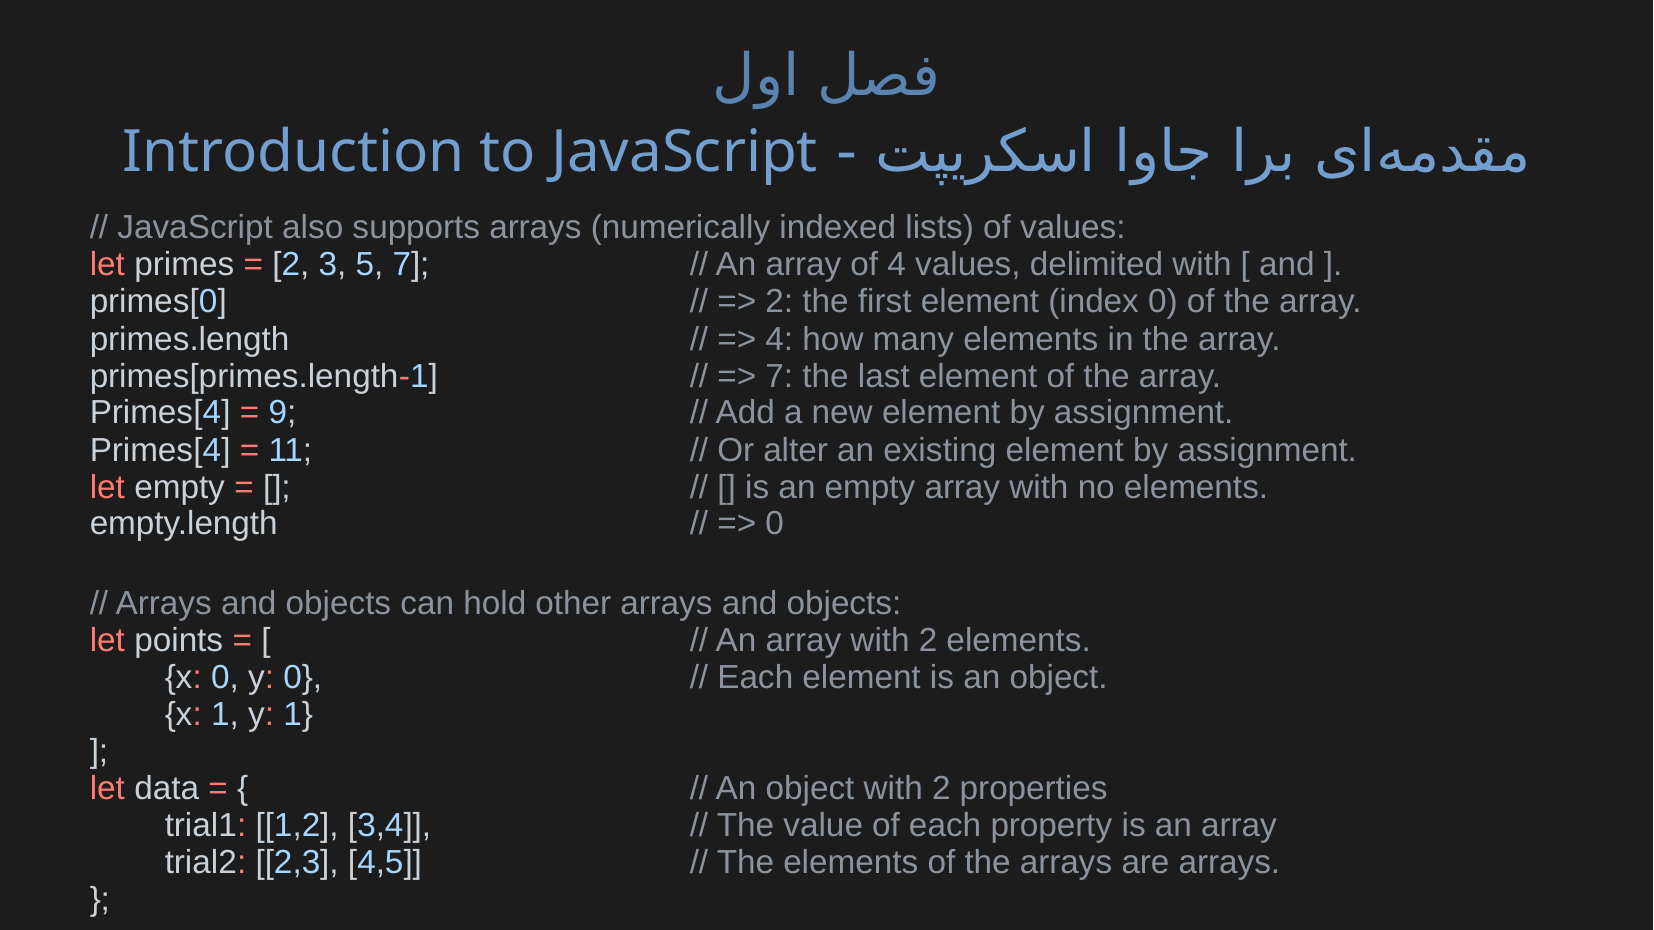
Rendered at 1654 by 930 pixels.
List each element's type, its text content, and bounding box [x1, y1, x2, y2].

title فصل اول مقدمه‌ای برا جاوا اسکریپت - Introduction to JavaScript [82, 37, 1571, 193]
text_box // JavaScript also supports arrays (numerically indexed lists) of values: let primes = [2, 3, 5, 7]; // An array of 4 values, delimited with [ and ]. primes[0] // => 2: the first element (index 0) of the array. primes.length // => 4: how many elements in the array. primes[primes.length-1] // => 7: the last element of the array. Primes[4] = 9; // Add a new element by assignment. Primes[4] = 11; // Or alter an existing element by assignment. let empty = []; // [] is an empty array with no elements. empty.length // => 0 // Arrays and objects can hold other arrays and objects: let points = [ // An array with 2 elements. {x: 0, y: 0}, // Each element is an object. {x: 1, y: 1} ]; let data = { // An object with 2 properties trial1: [[1,2], [3,4]], // The value of each property is an array trial2: [[2,3], [4,5]] // The elements of the arrays are arrays. }; [75, 201, 1576, 930]
